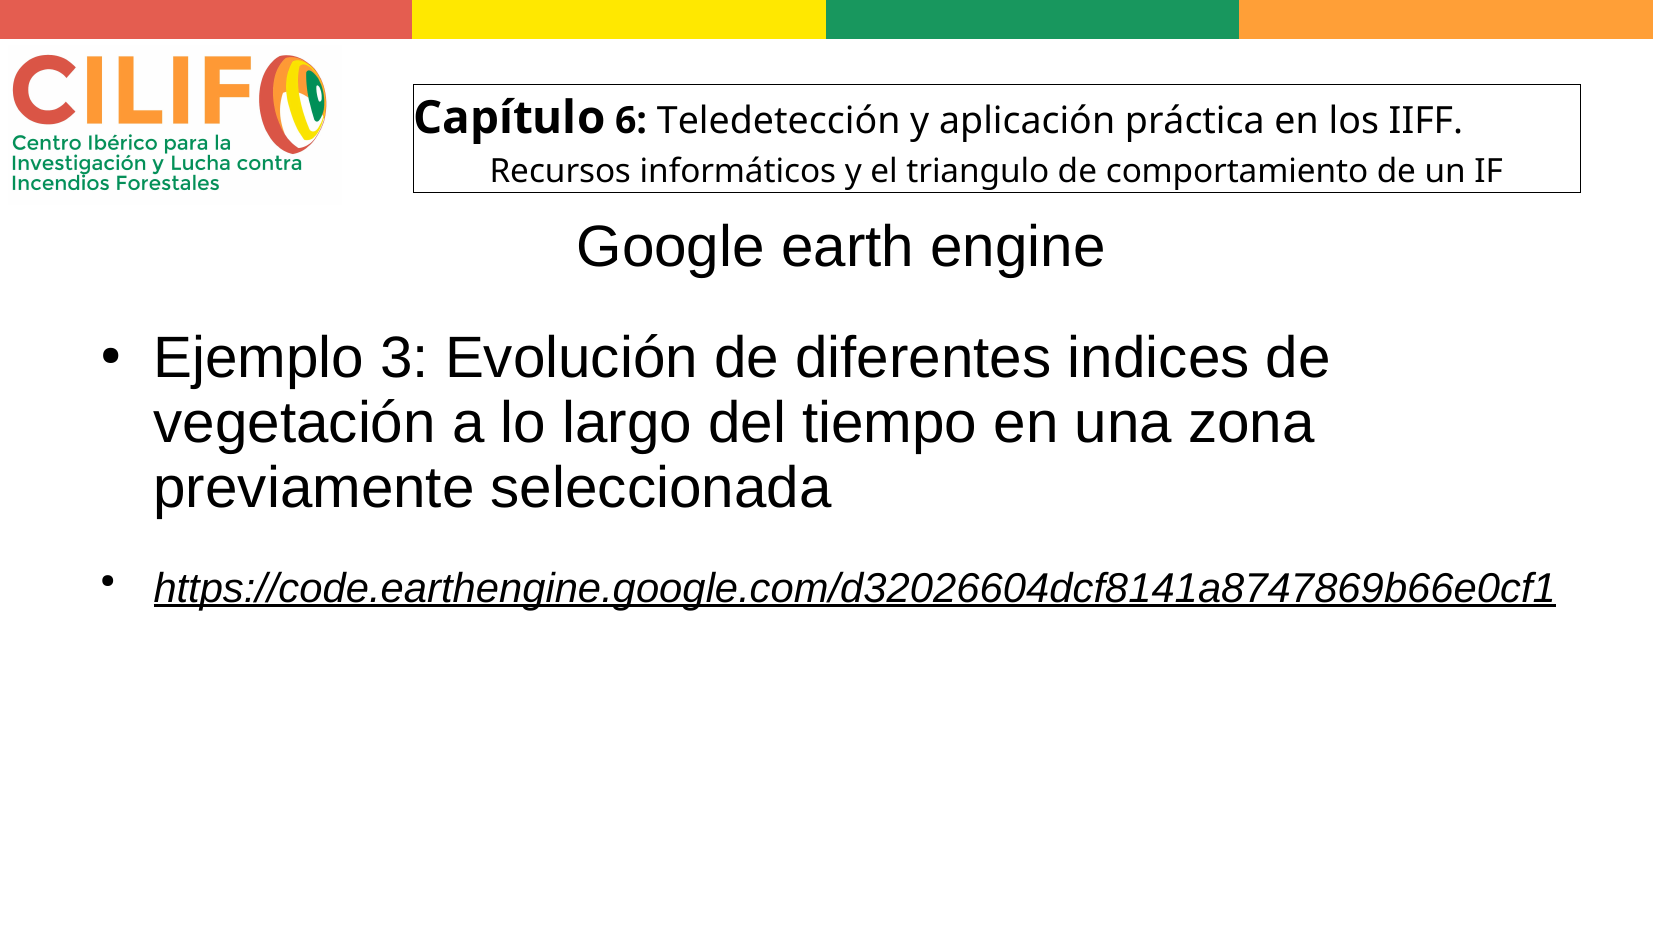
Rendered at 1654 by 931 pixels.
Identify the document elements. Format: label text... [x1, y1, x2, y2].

picture [8, 45, 342, 205]
list Ejemplo 3: Evolución de diferentes indices de vegetación a lo largo del tiempo en una zona previamente seleccionada https://code.earthengine.google.com/d32026604dcf8141a8747869b66e0cf1 [82, 324, 1595, 857]
title Google earth engine [206, 167, 1477, 324]
